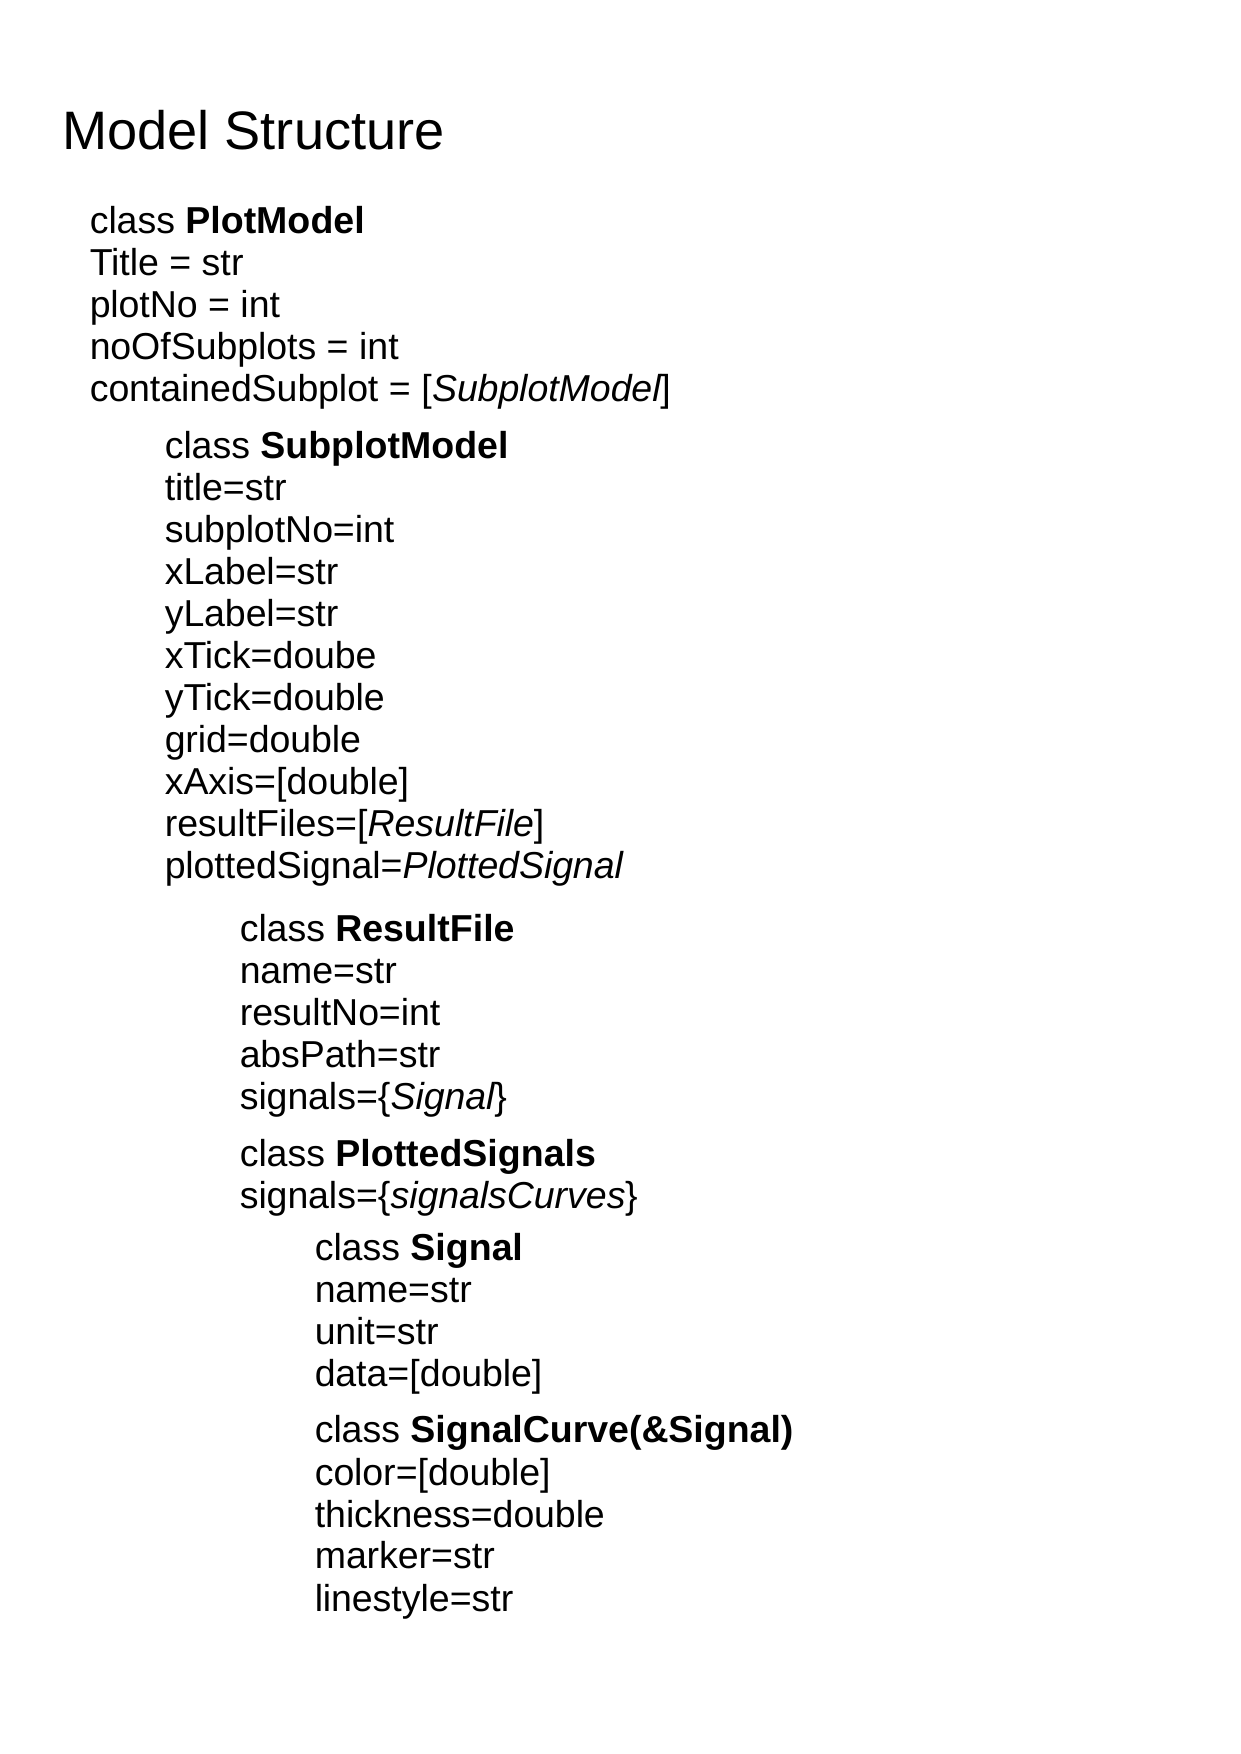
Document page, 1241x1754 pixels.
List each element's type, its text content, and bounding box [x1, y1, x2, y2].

title Model Structure [62, 69, 1179, 193]
text_box class Signal name=str unit=str data=[double] [300, 1218, 1013, 1401]
text_box class SignalCurve(&Signal) color=[double] thickness=double marker=str linestyle=str [300, 1401, 1013, 1627]
text_box class SubplotModel title=str subplotNo=int xLabel=str yLabel=str xTick=doube yTick=double grid=double xAxis=[double] resultFiles=[ResultFile] plottedSignal=PlottedSignal [150, 417, 863, 894]
text_box class ResultFile name=str resultNo=int absPath=str signals={Signal} [225, 899, 938, 1124]
text_box class PlotModel Title = str plotNo = int noOfSubplots = int containedSubplot = [SubplotModel] [75, 192, 788, 418]
text_box class PlottedSignals signals={signalsCurves} [225, 1124, 938, 1229]
